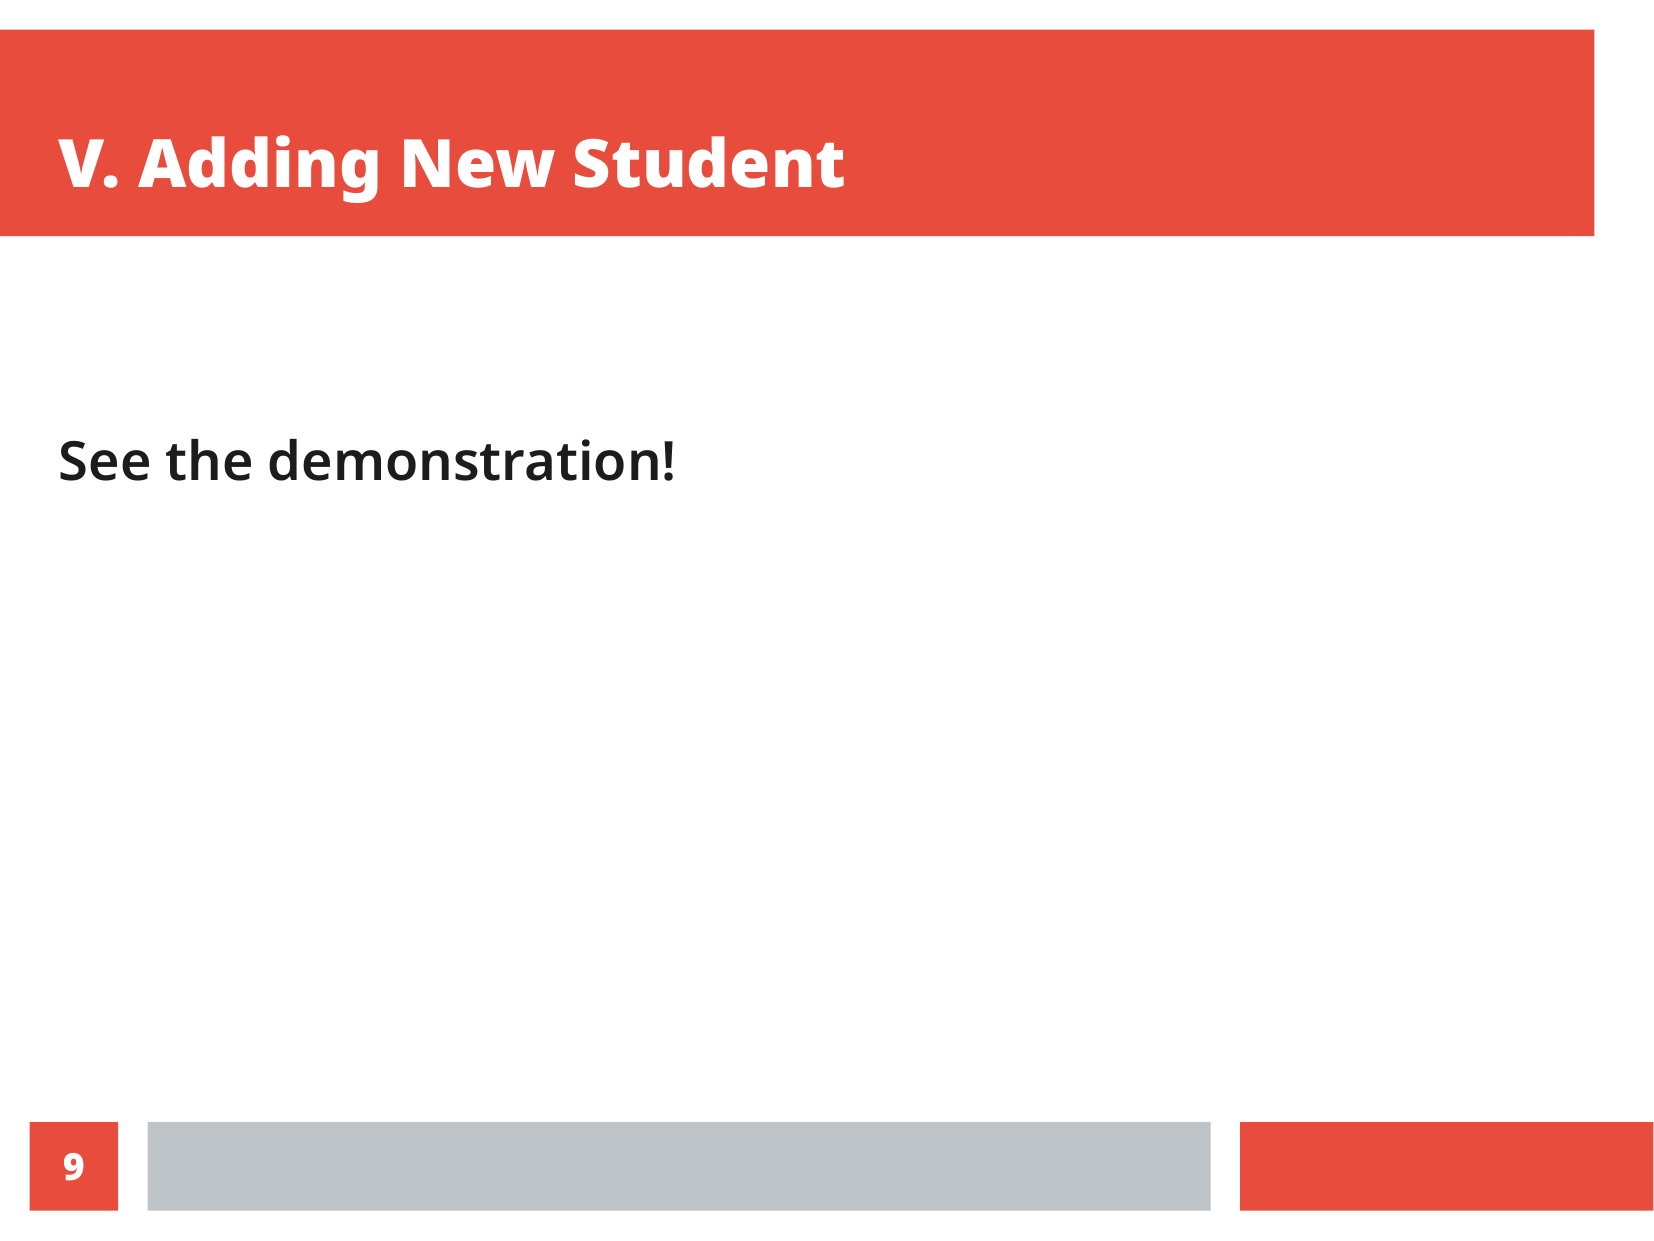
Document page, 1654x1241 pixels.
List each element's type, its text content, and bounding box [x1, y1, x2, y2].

title V. Adding New Student [59, 59, 1595, 207]
list See the demonstration! [59, 324, 1565, 1093]
